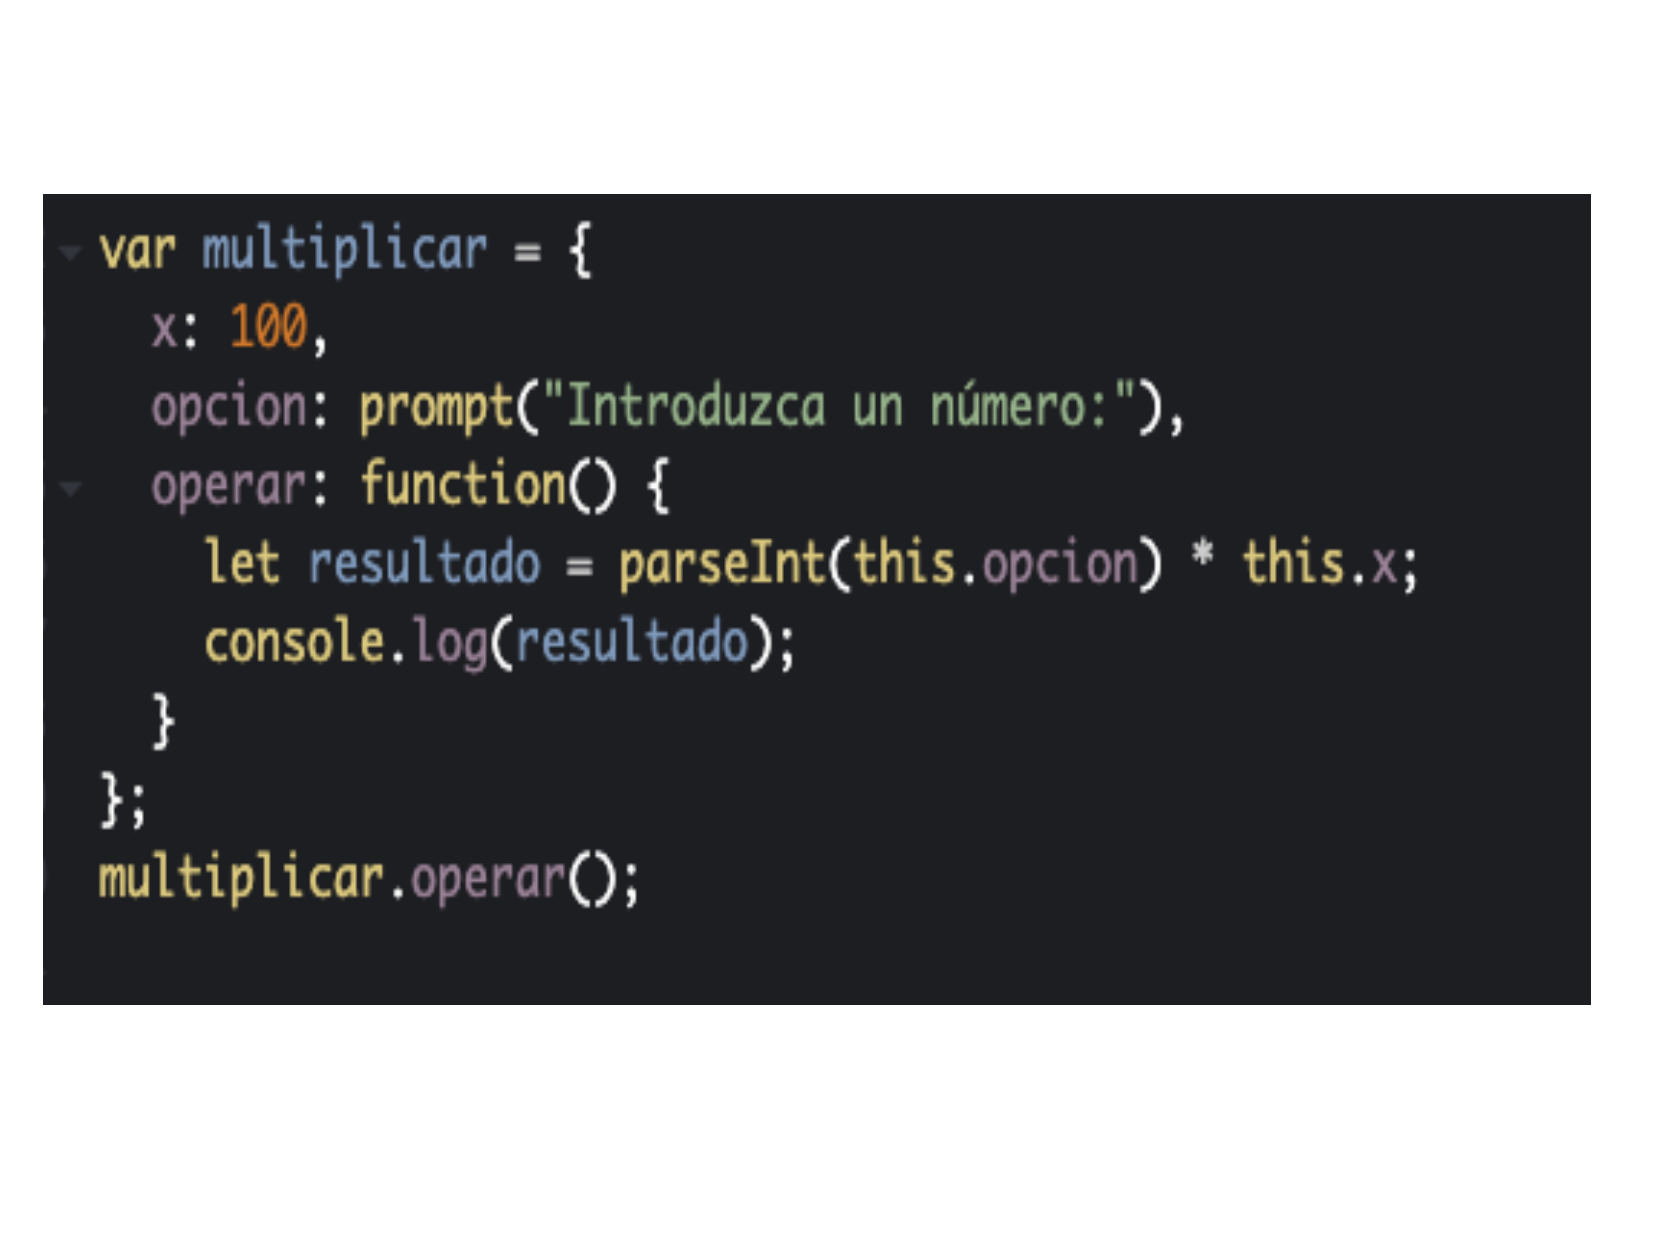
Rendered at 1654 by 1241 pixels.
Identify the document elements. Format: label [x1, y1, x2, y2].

picture [43, 194, 1591, 1006]
